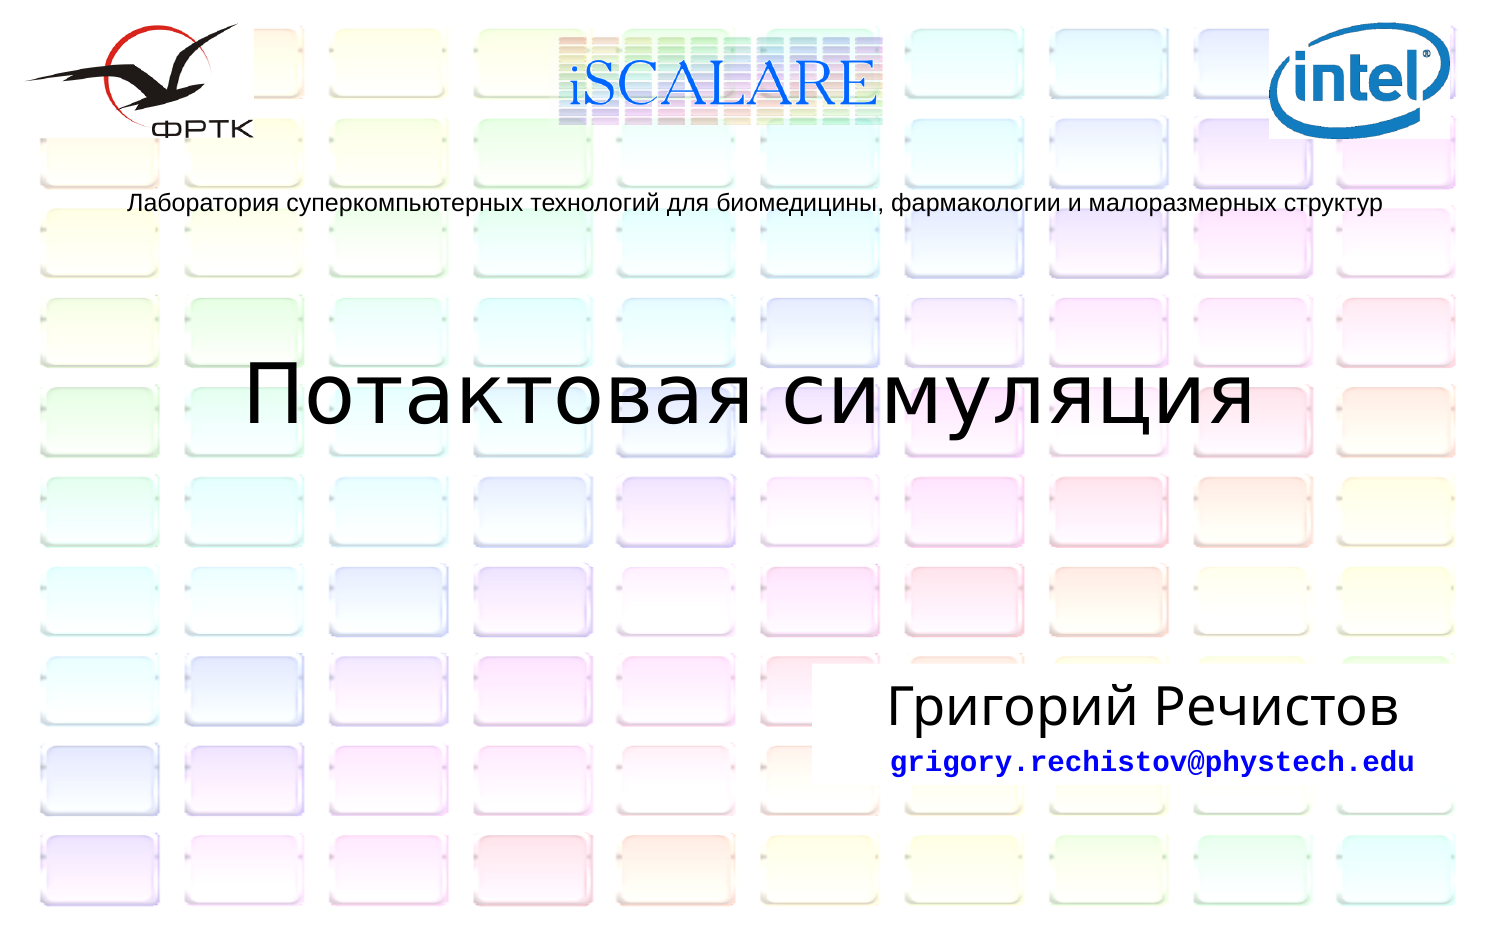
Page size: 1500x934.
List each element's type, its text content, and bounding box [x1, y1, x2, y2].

picture [0, 0, 1500, 933]
title Потактовая симуляция [112, 332, 1388, 448]
text_box Григорий Речистов grigory.rechistov@phystech.edu [812, 663, 1475, 785]
text_box Лаборатория суперкомпьютерных технологий для биомедицины, фармакологии и малоразмерных структур [50, 176, 1463, 226]
